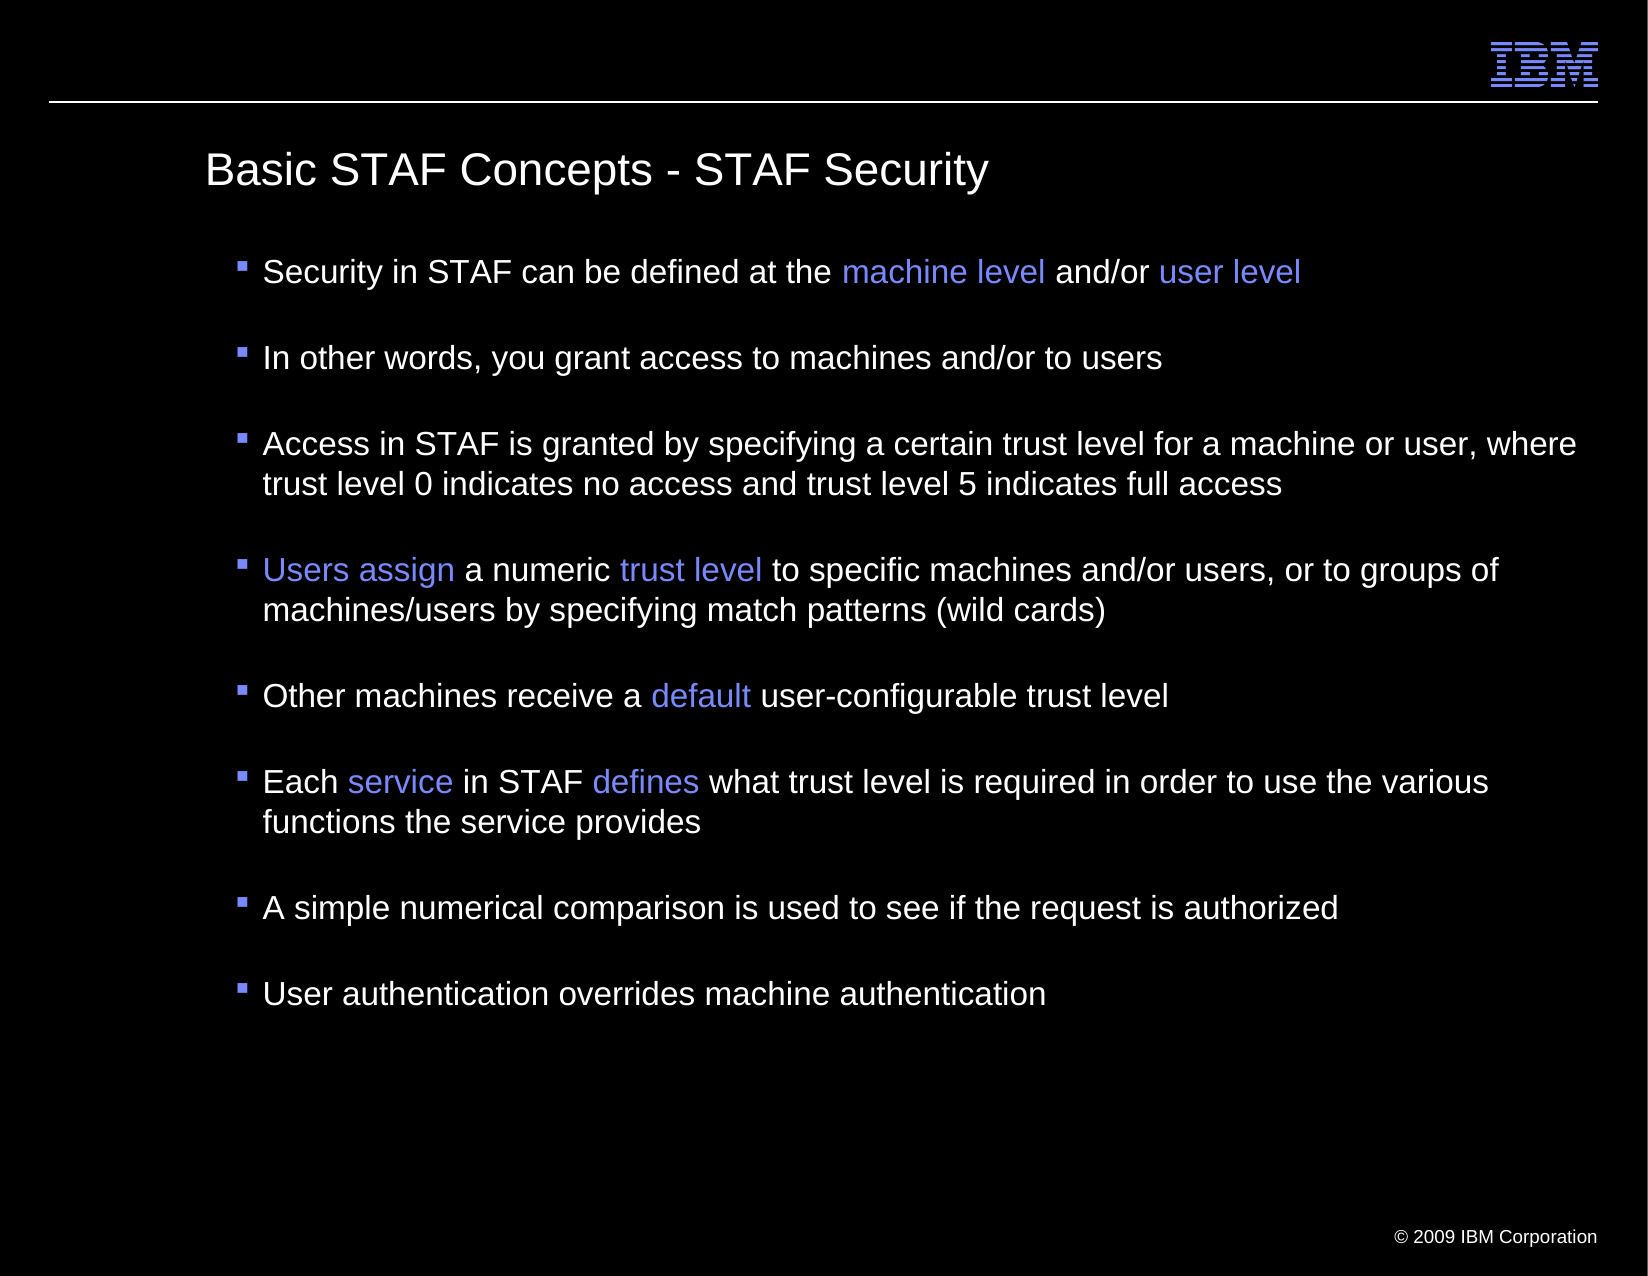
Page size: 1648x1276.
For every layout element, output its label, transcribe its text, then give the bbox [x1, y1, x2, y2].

picture [1491, 42, 1598, 87]
title Basic STAF Concepts - STAF Security [188, 137, 1648, 231]
text_box Security in STAF can be defined at the machine level and/or user level In other words, you grant access to machines and/or to users Access in STAF is granted by specifying a certain trust level for a machine or user, where trust level 0 indicates no access and trust level 5 indicates full access Users assign a numeric trust level to specific machines and/or users, or to groups of machines/users by specifying match patterns (wild cards) Other machines receive a default user-configurable trust level Each service in STAF defines what trust level is required in order to use the various functions the service provides A simple numerical comparison is used to see if the request is authorized User authentication overrides machine authentication [235, 250, 1584, 1105]
